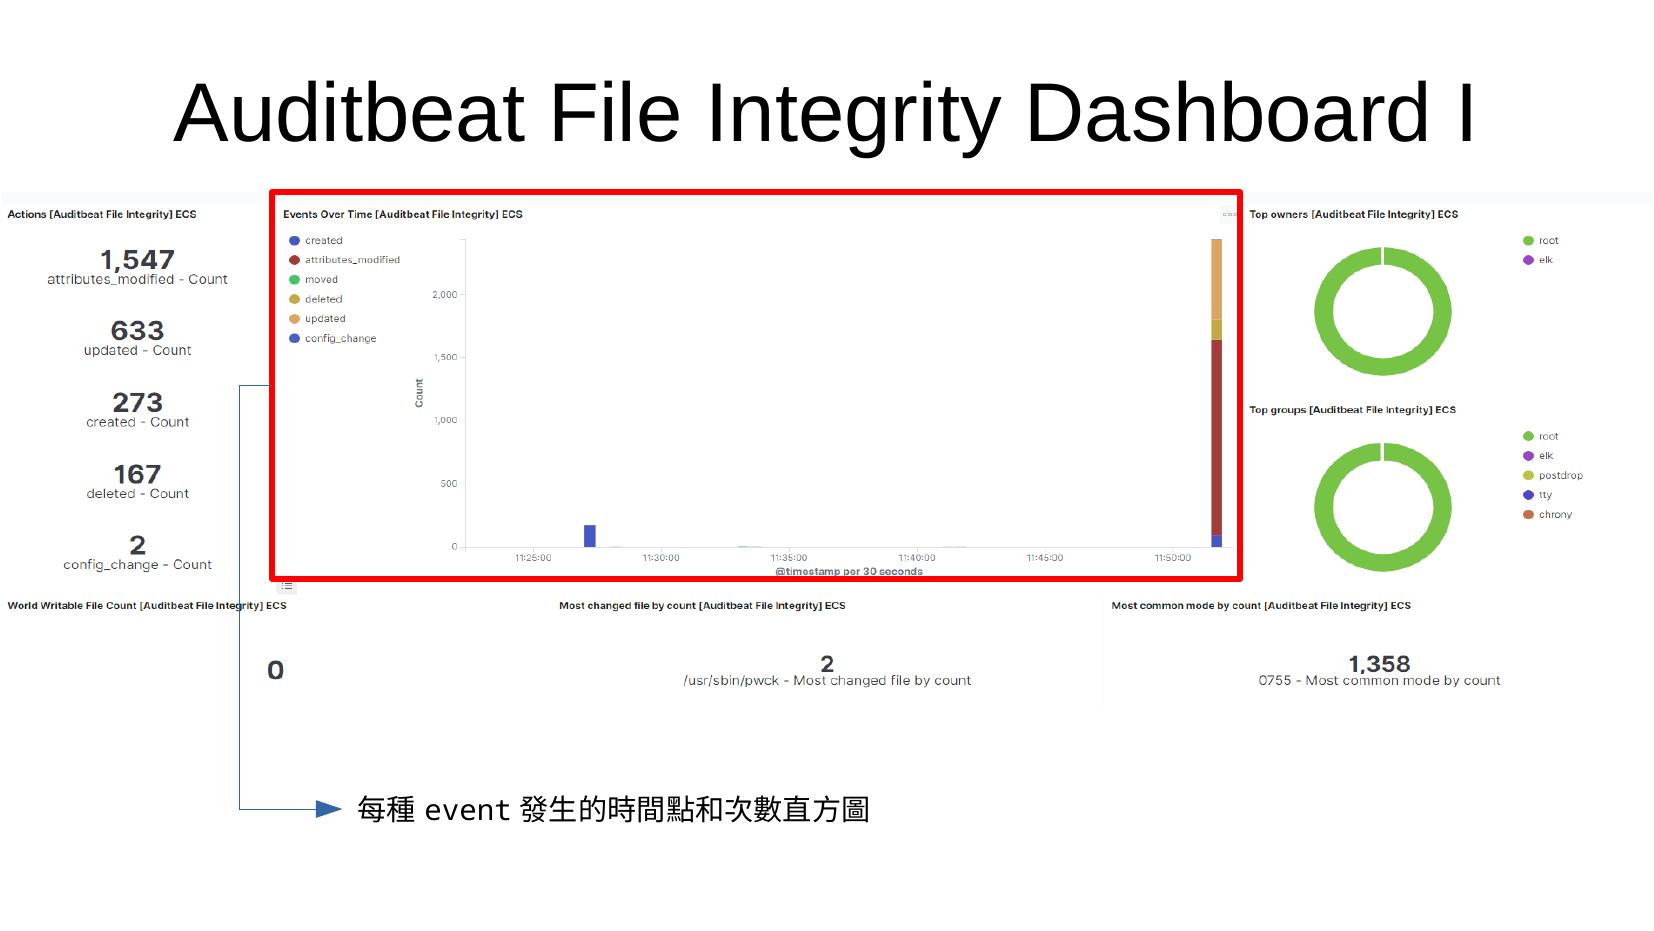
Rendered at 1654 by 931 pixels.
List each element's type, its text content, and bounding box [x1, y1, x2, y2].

picture [240, 192, 1654, 709]
picture [1, 192, 269, 709]
picture [275, 195, 1237, 576]
text_box 每種event發生的時間點和次數直方圖 [342, 779, 1276, 839]
text_box Auditbeat File Integrity Dashboard I [85, 59, 1568, 192]
